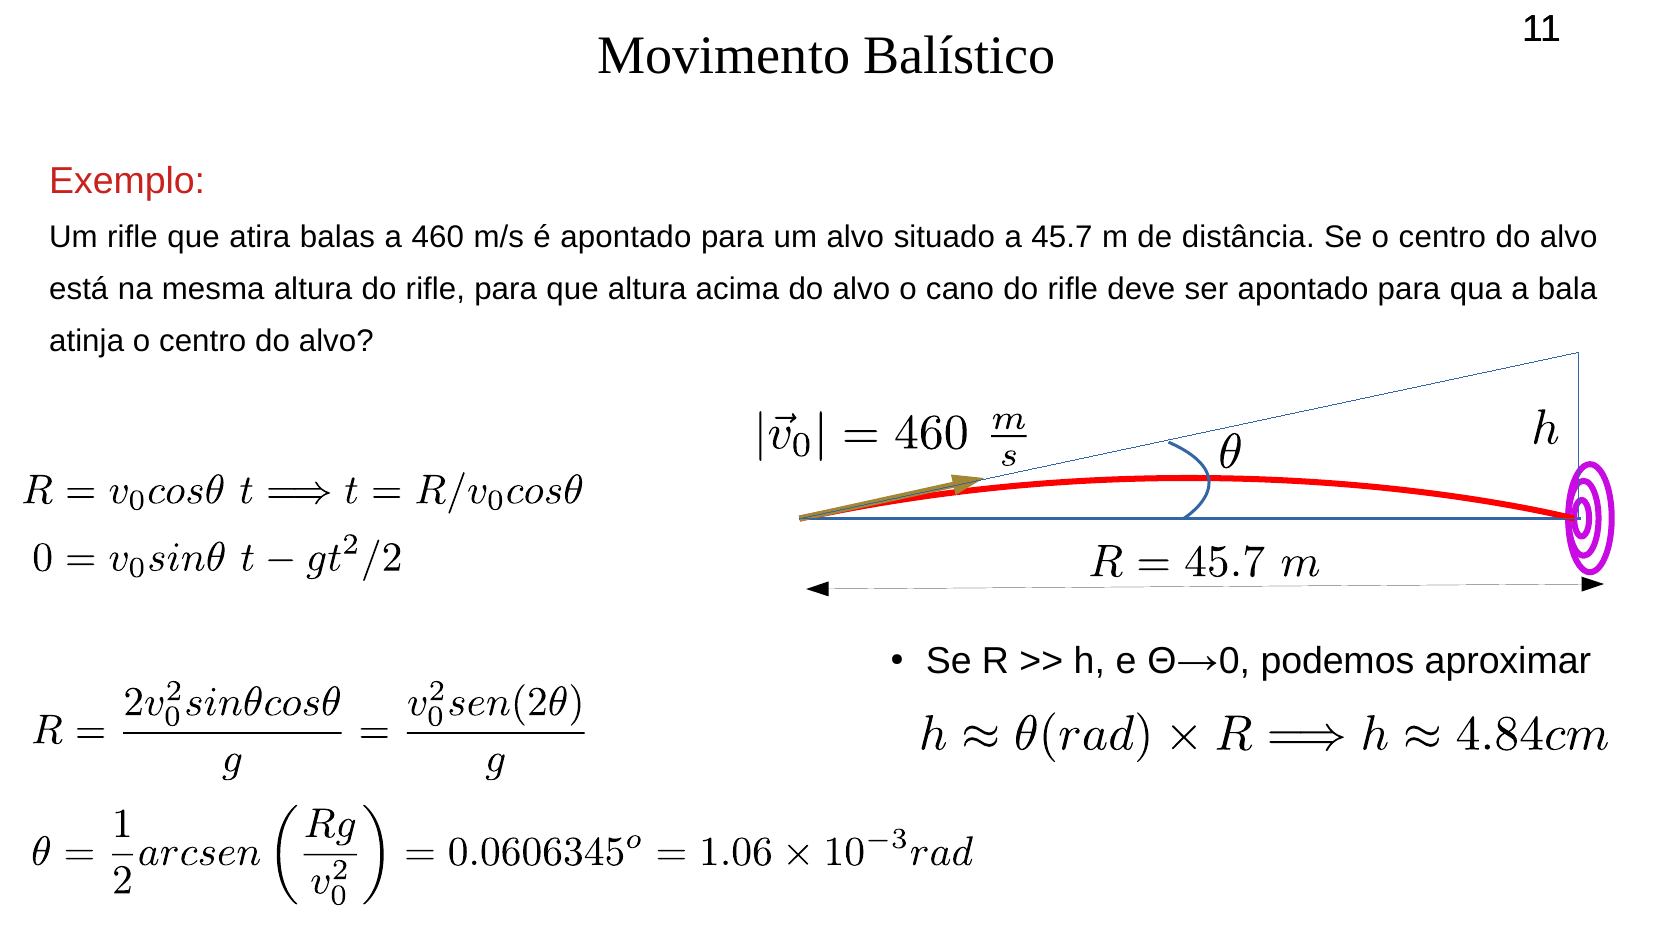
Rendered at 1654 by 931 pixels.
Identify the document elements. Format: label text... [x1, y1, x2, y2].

text_box <number> [1507, 0, 1654, 71]
picture [916, 710, 1610, 764]
picture [21, 472, 583, 581]
text_box Movimento Balístico [582, 0, 1072, 94]
text_box Exemplo: Um rifle que atira balas a 460 m/s é apontado para um alvo situado a 45.7 m de distância. Se o centro do alvo está na mesma altura do rifle, para que altura acima do alvo o cano do rifle deve ser apontado para qua a bala atinja o centro do alvo? [34, 152, 1616, 366]
picture [31, 804, 973, 906]
picture [1218, 432, 1241, 469]
picture [31, 680, 585, 781]
picture [1088, 545, 1320, 578]
picture [751, 409, 1029, 468]
picture [1531, 409, 1559, 445]
text_box Se R >> h, e Θ→0, podemos aproximar [875, 632, 1607, 691]
